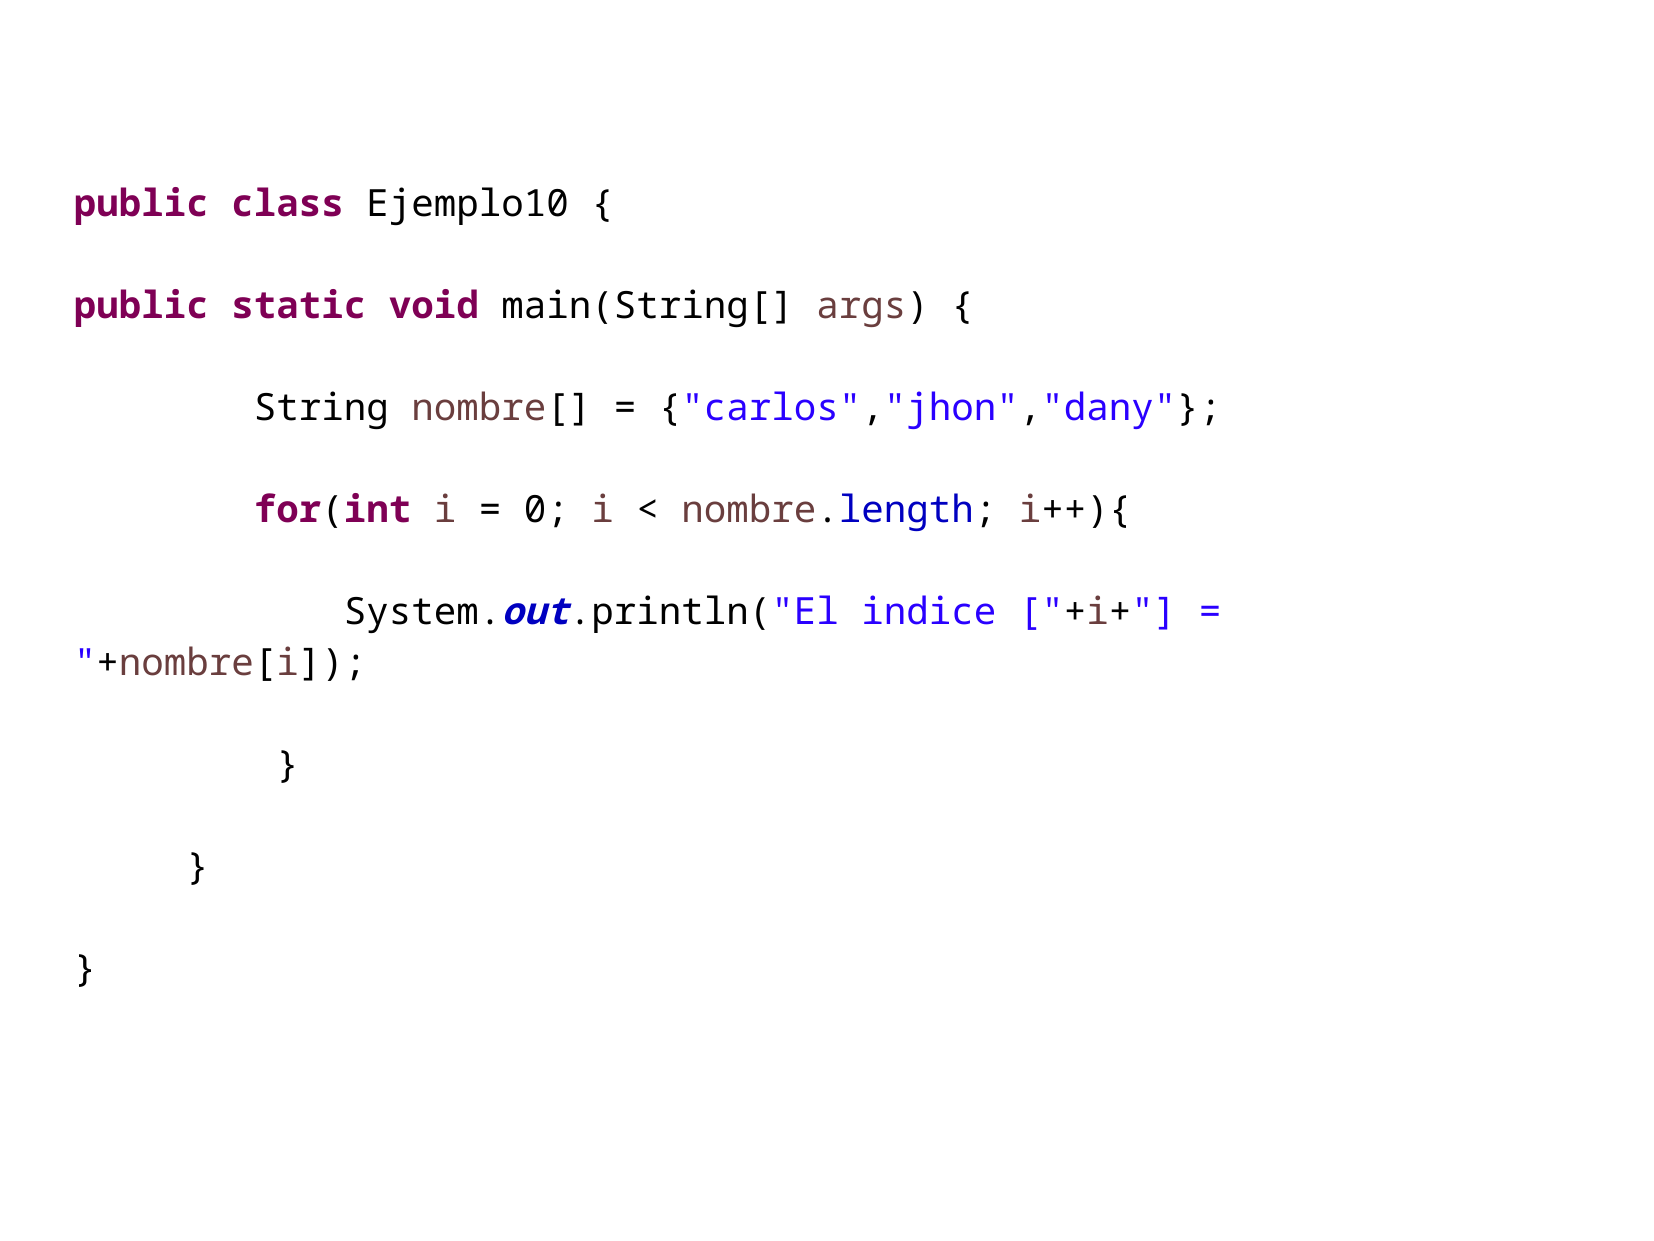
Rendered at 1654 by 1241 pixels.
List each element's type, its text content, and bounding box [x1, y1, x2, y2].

text_box public class Ejemplo10 { public static void main(String[] args) { String nombre[] = {"carlos","jhon","dany"}; for(int i = 0; i < nombre.length; i++){ System.out.println("El indice ["+i+"] = "+nombre[i]); } } } [59, 118, 1536, 1093]
